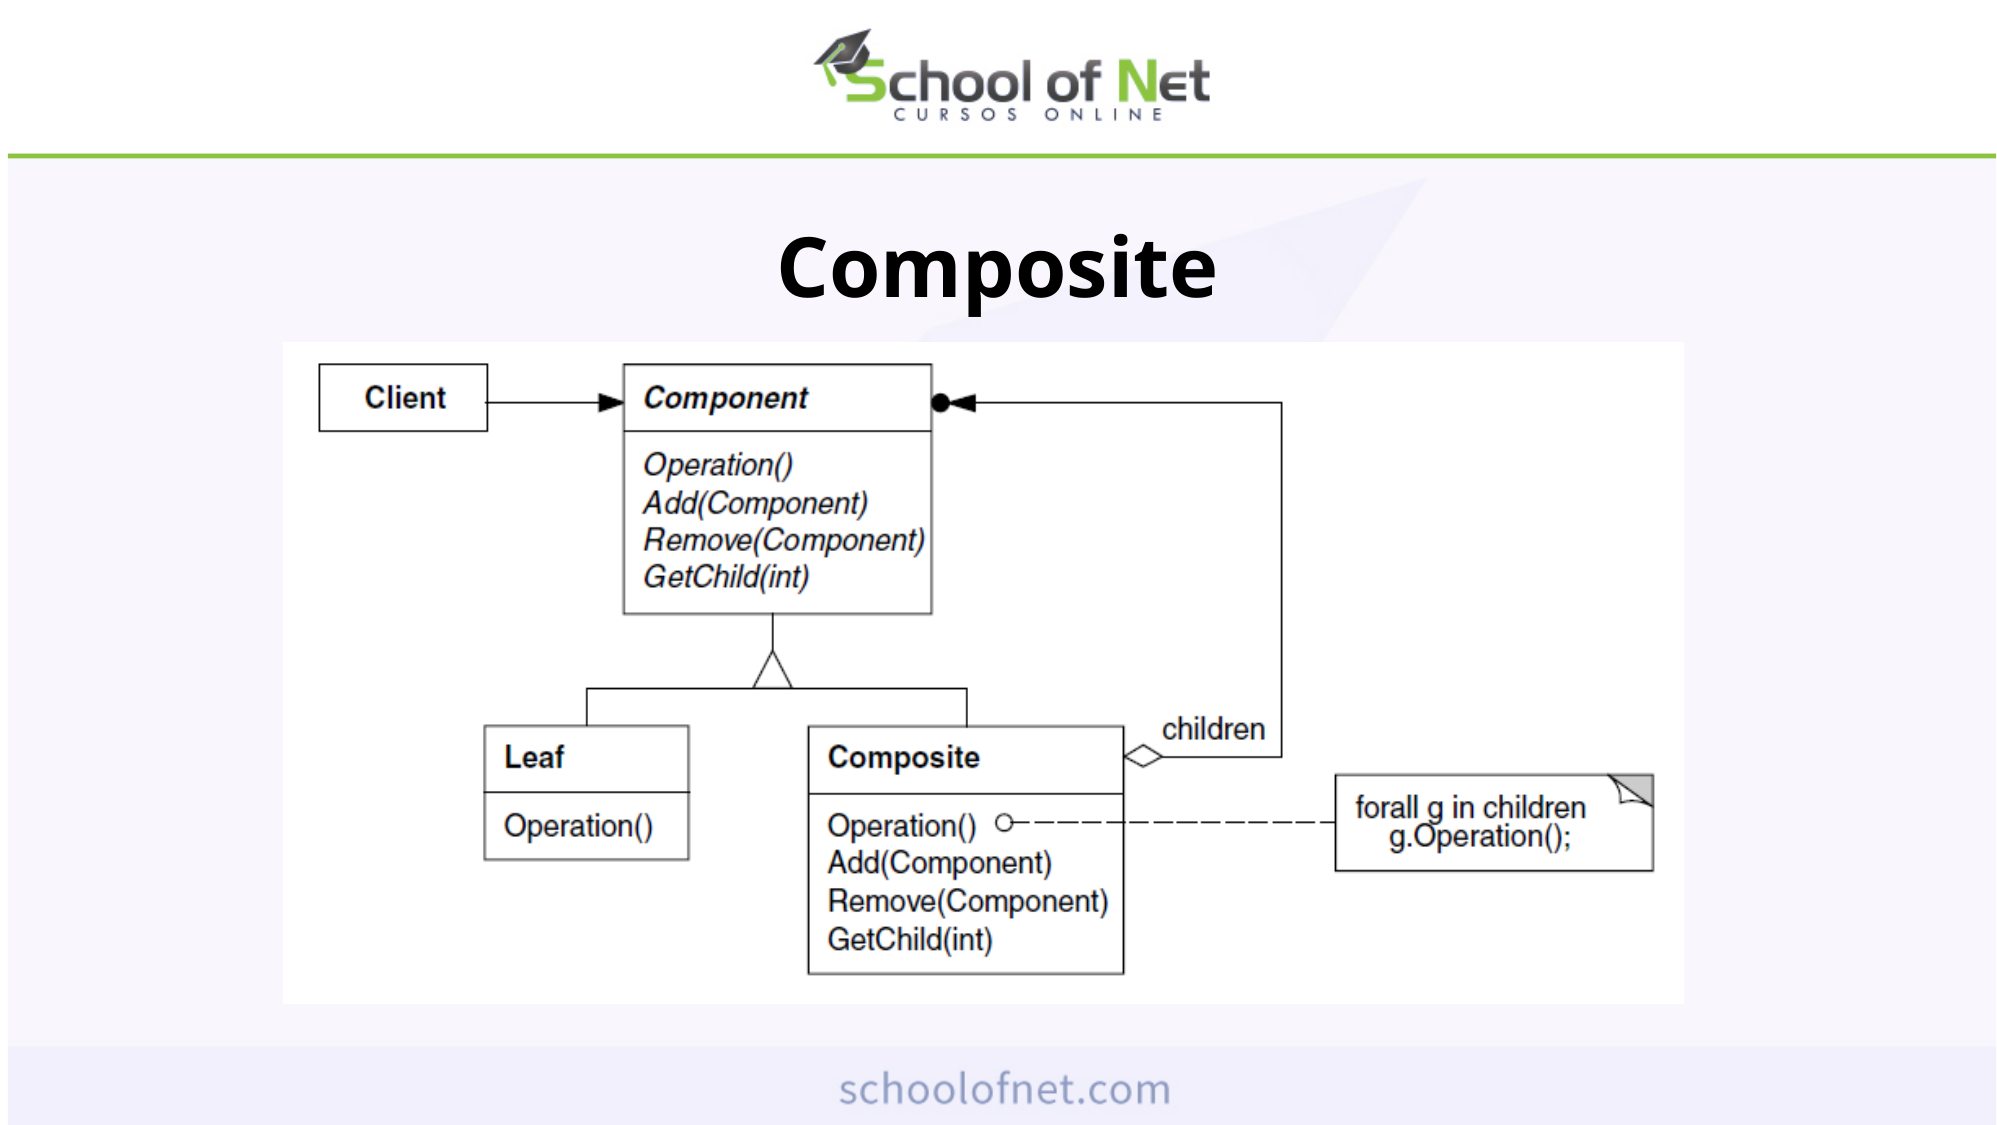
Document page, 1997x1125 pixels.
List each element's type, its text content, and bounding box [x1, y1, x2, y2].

title Composite [99, 171, 1897, 360]
picture [7, 5, 1997, 1125]
